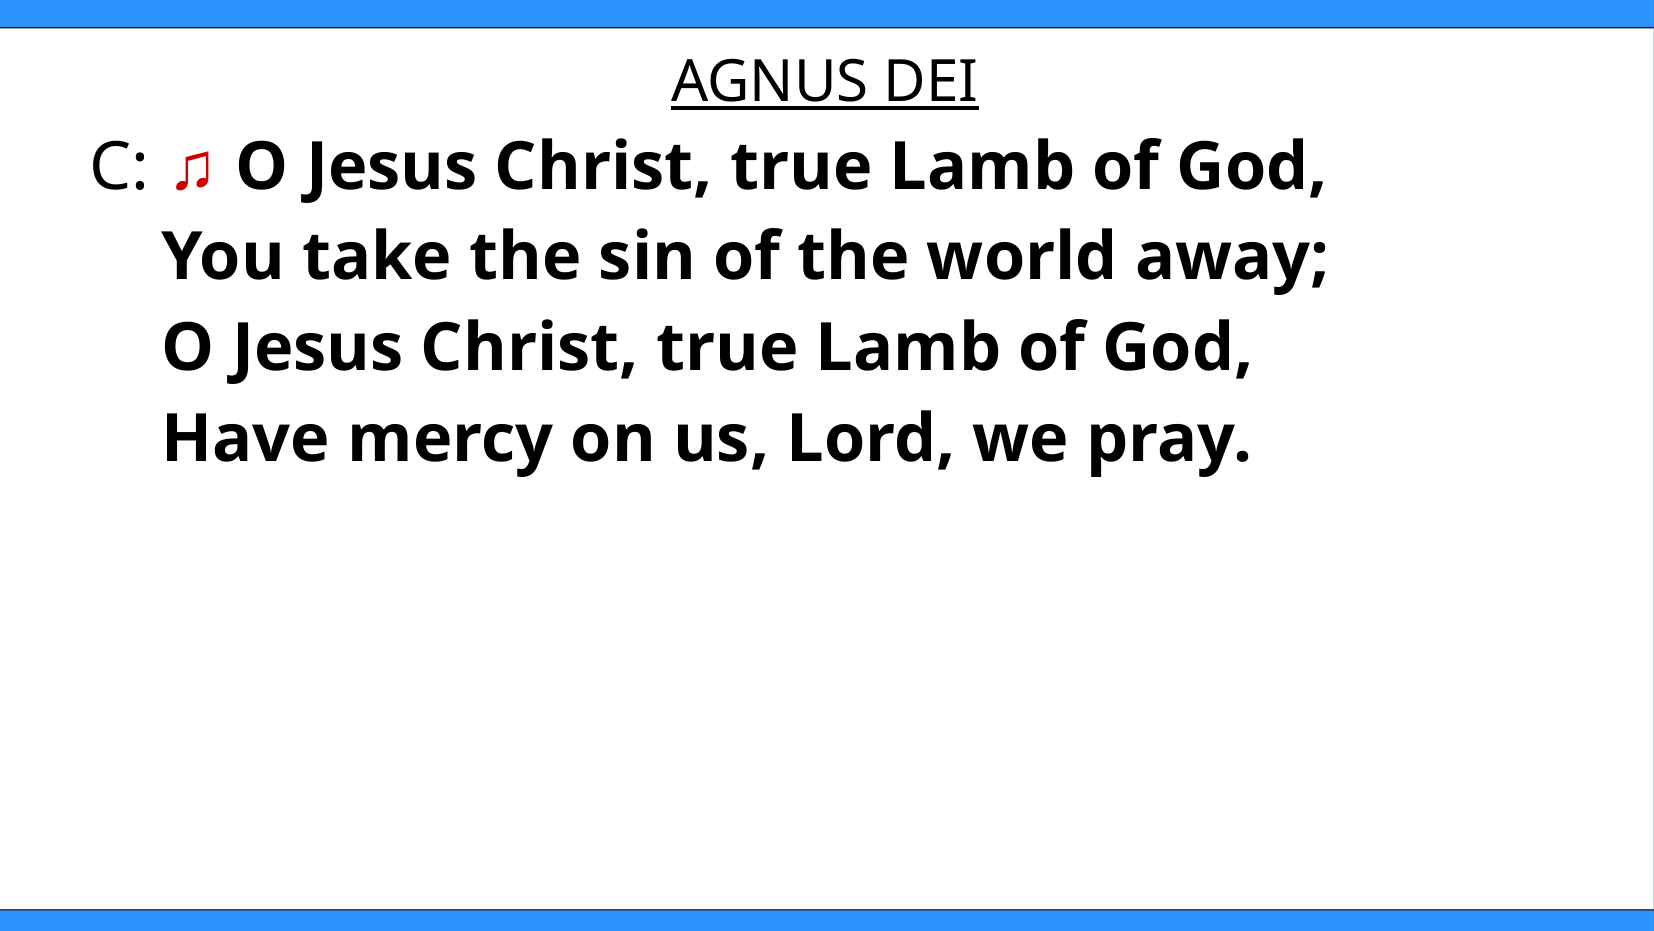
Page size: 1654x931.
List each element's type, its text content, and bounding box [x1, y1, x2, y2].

text_box AGNUS DEI C: ♫ O Jesus Christ, true Lamb of God, You take the sin of the world away; O Jesus Christ, true Lamb of God, Have mercy on us, Lord, we pray. [75, 31, 1576, 496]
picture [0, 0, 1654, 931]
